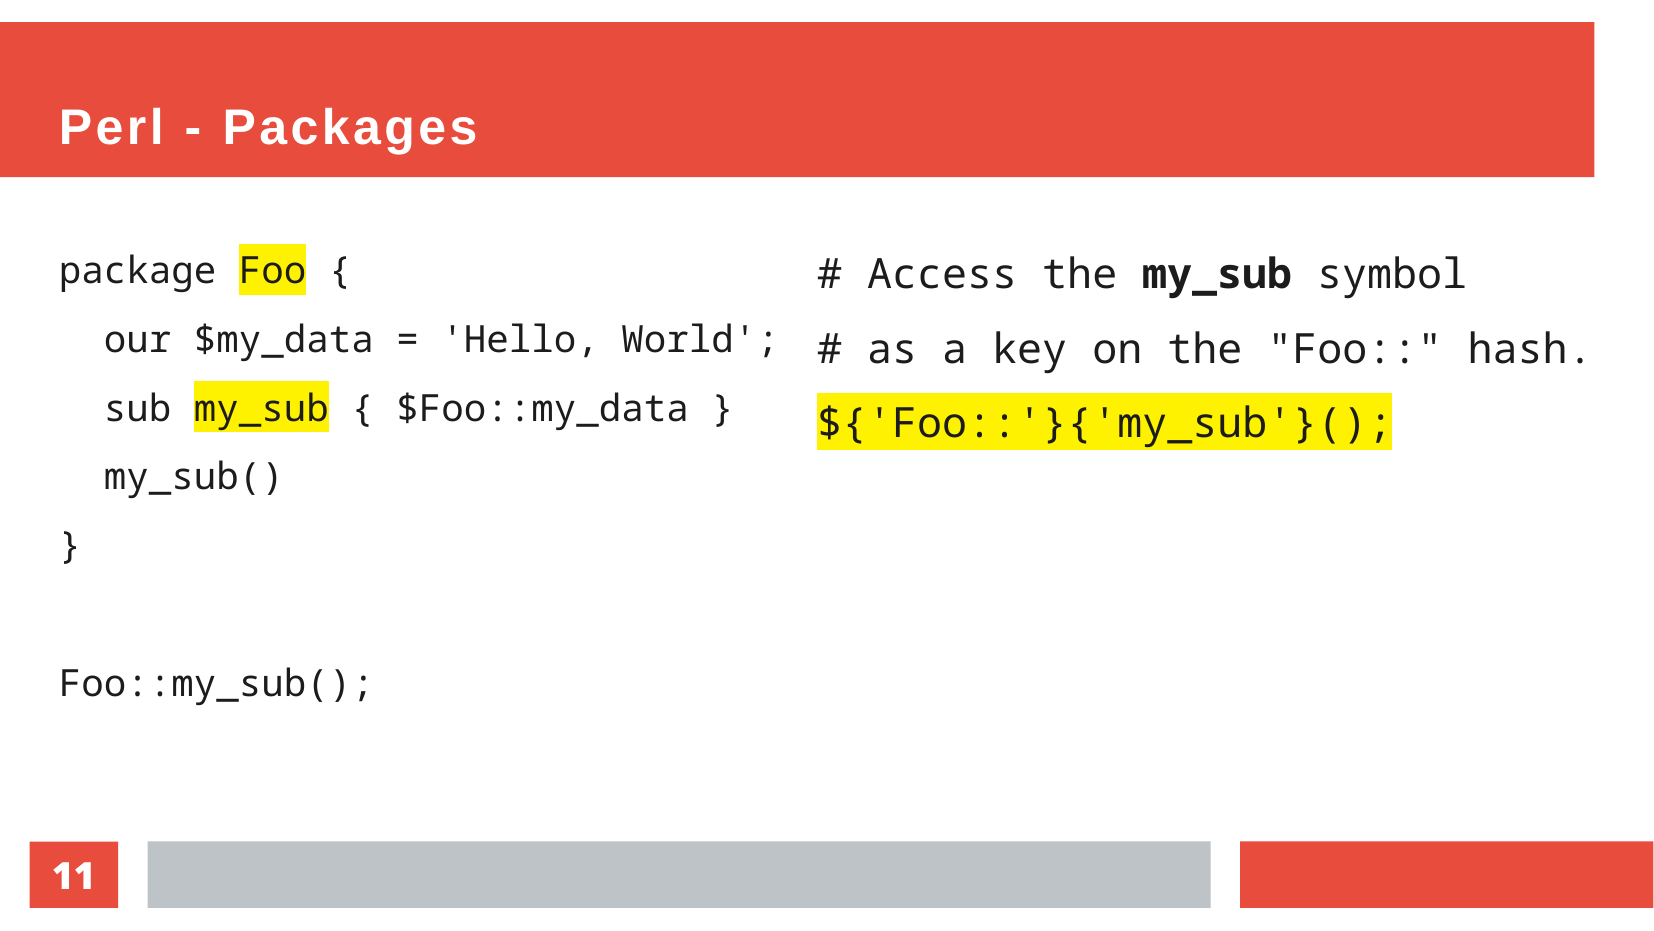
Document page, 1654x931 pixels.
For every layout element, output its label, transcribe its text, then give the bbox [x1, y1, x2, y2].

list # Access the my_sub symbol # as a key on the "Foo::" hash. ${'Foo::'}{'my_sub'}(); [817, 243, 1654, 820]
title Perl - Packages [59, 44, 1595, 156]
list package Foo { our $my_data = 'Hello, World'; sub my_sub { $Foo::my_data } my_sub() } Foo::my_sub(); [59, 243, 782, 820]
